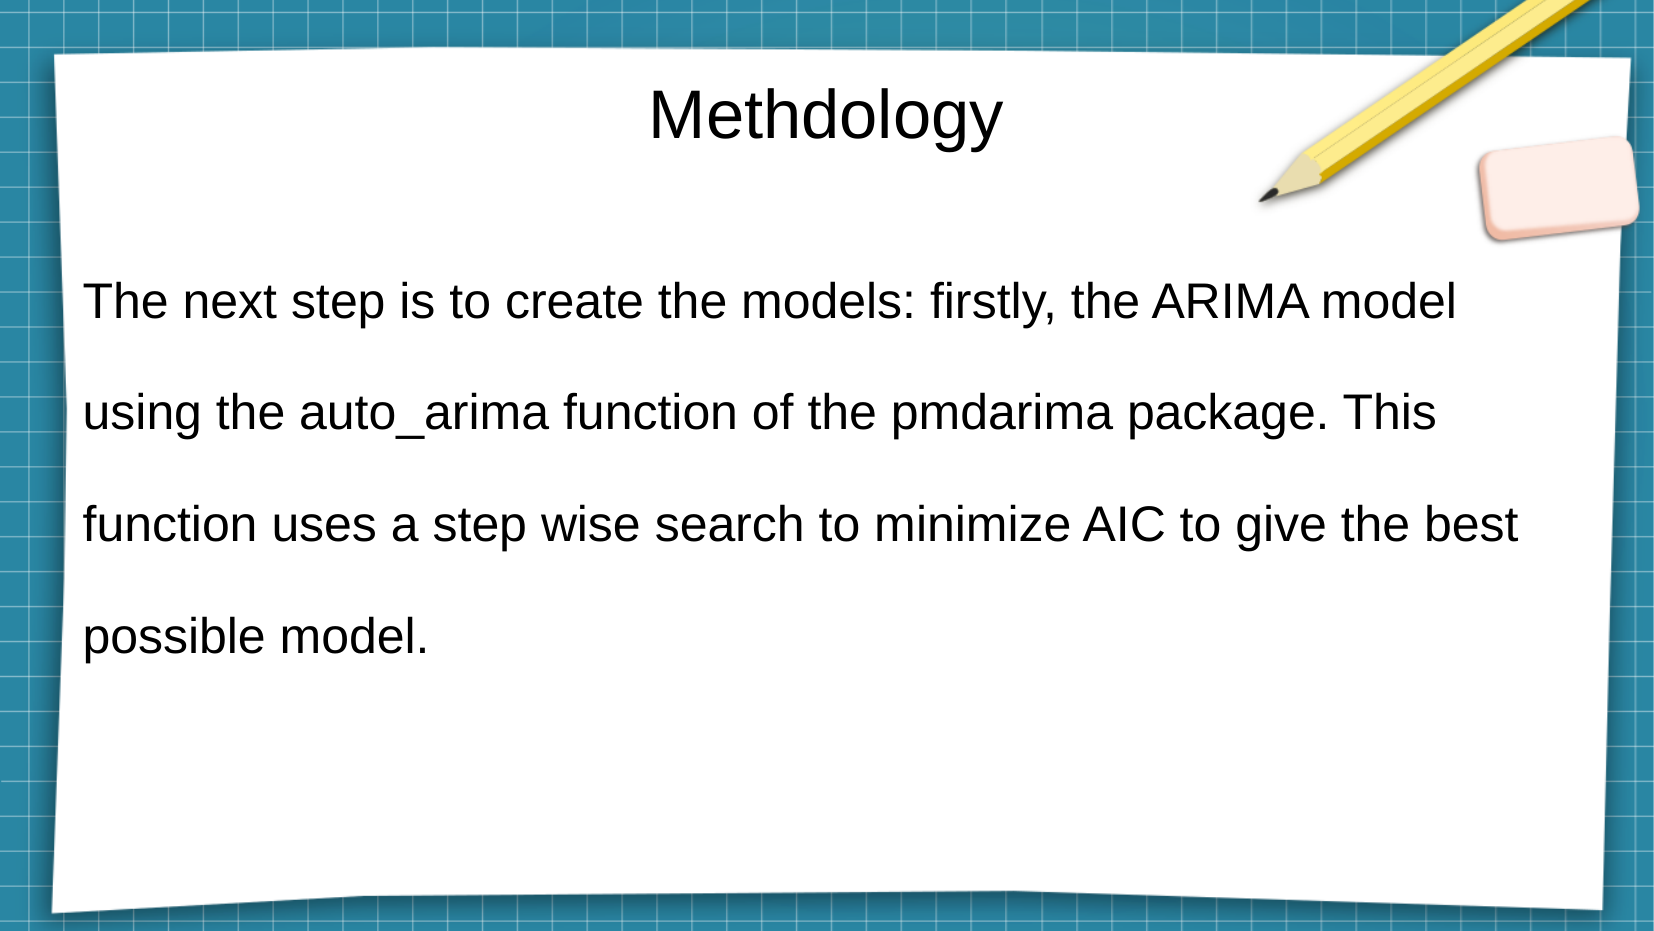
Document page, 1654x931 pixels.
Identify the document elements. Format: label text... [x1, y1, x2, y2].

picture [0, 0, 1654, 931]
title Methdology [82, 37, 1571, 193]
list The next step is to create the models: firstly, the ARIMA model using the auto_arima function of the pmdarima package. This function uses a step wise search to minimize AIC to give the best possible model. [82, 217, 1571, 758]
